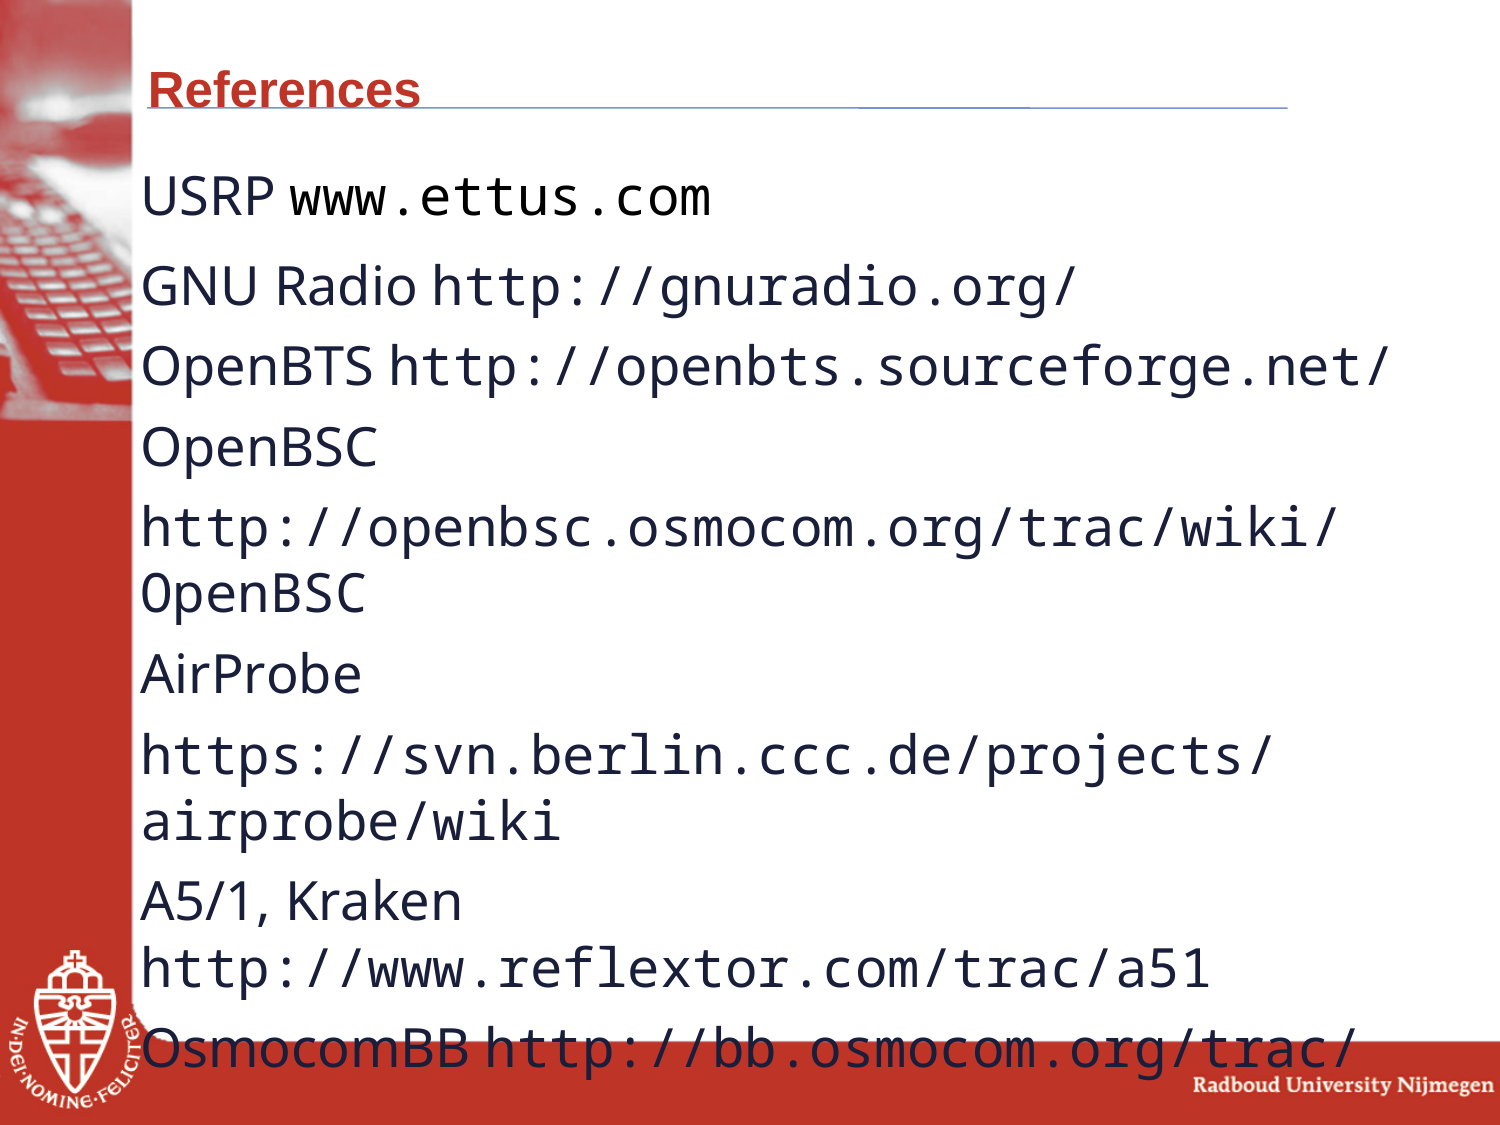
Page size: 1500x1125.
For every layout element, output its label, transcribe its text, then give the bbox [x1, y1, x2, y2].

picture [0, 0, 1500, 1125]
list USRP www.ettus.com GNU Radio http://gnuradio.org/ OpenBTS http://openbts.sourceforge.net/ OpenBSC http://openbsc.osmocom.org/trac/wiki/OpenBSC AirProbe https://svn.berlin.ccc.de/projects/airprobe/wiki A5/1, Kraken http://www.reflextor.com/trac/a51 OsmocomBB http://bb.osmocom.org/trac/ [140, 154, 1491, 1092]
title References [147, 0, 1491, 122]
